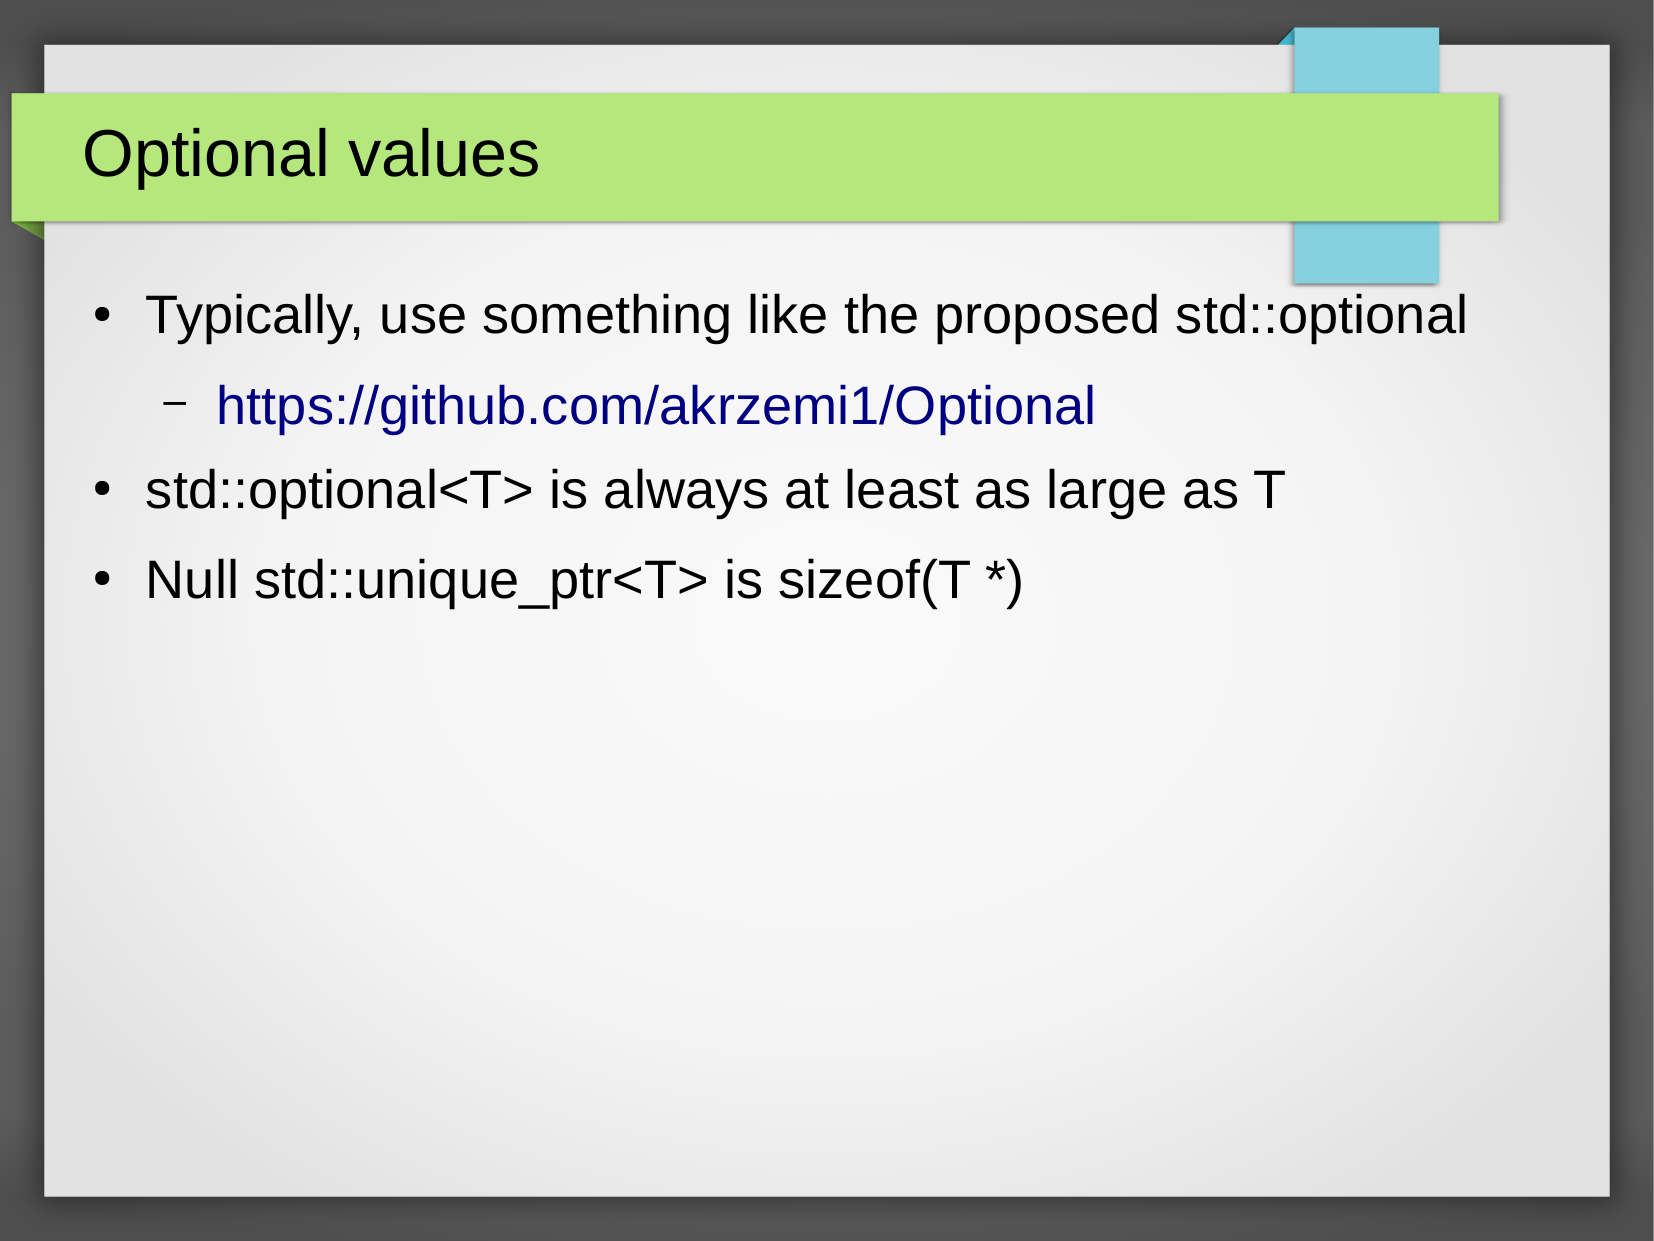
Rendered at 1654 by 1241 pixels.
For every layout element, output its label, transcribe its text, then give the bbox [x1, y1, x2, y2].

picture [0, 0, 1654, 1241]
title Optional values [82, 49, 1571, 257]
list Typically, use something like the proposed std::optional https://github.com/akrzemi1/Optional std::optional<T> is always at least as large as T Null std::unique_ptr<T> is sizeof(T *) [75, 285, 1564, 1005]
